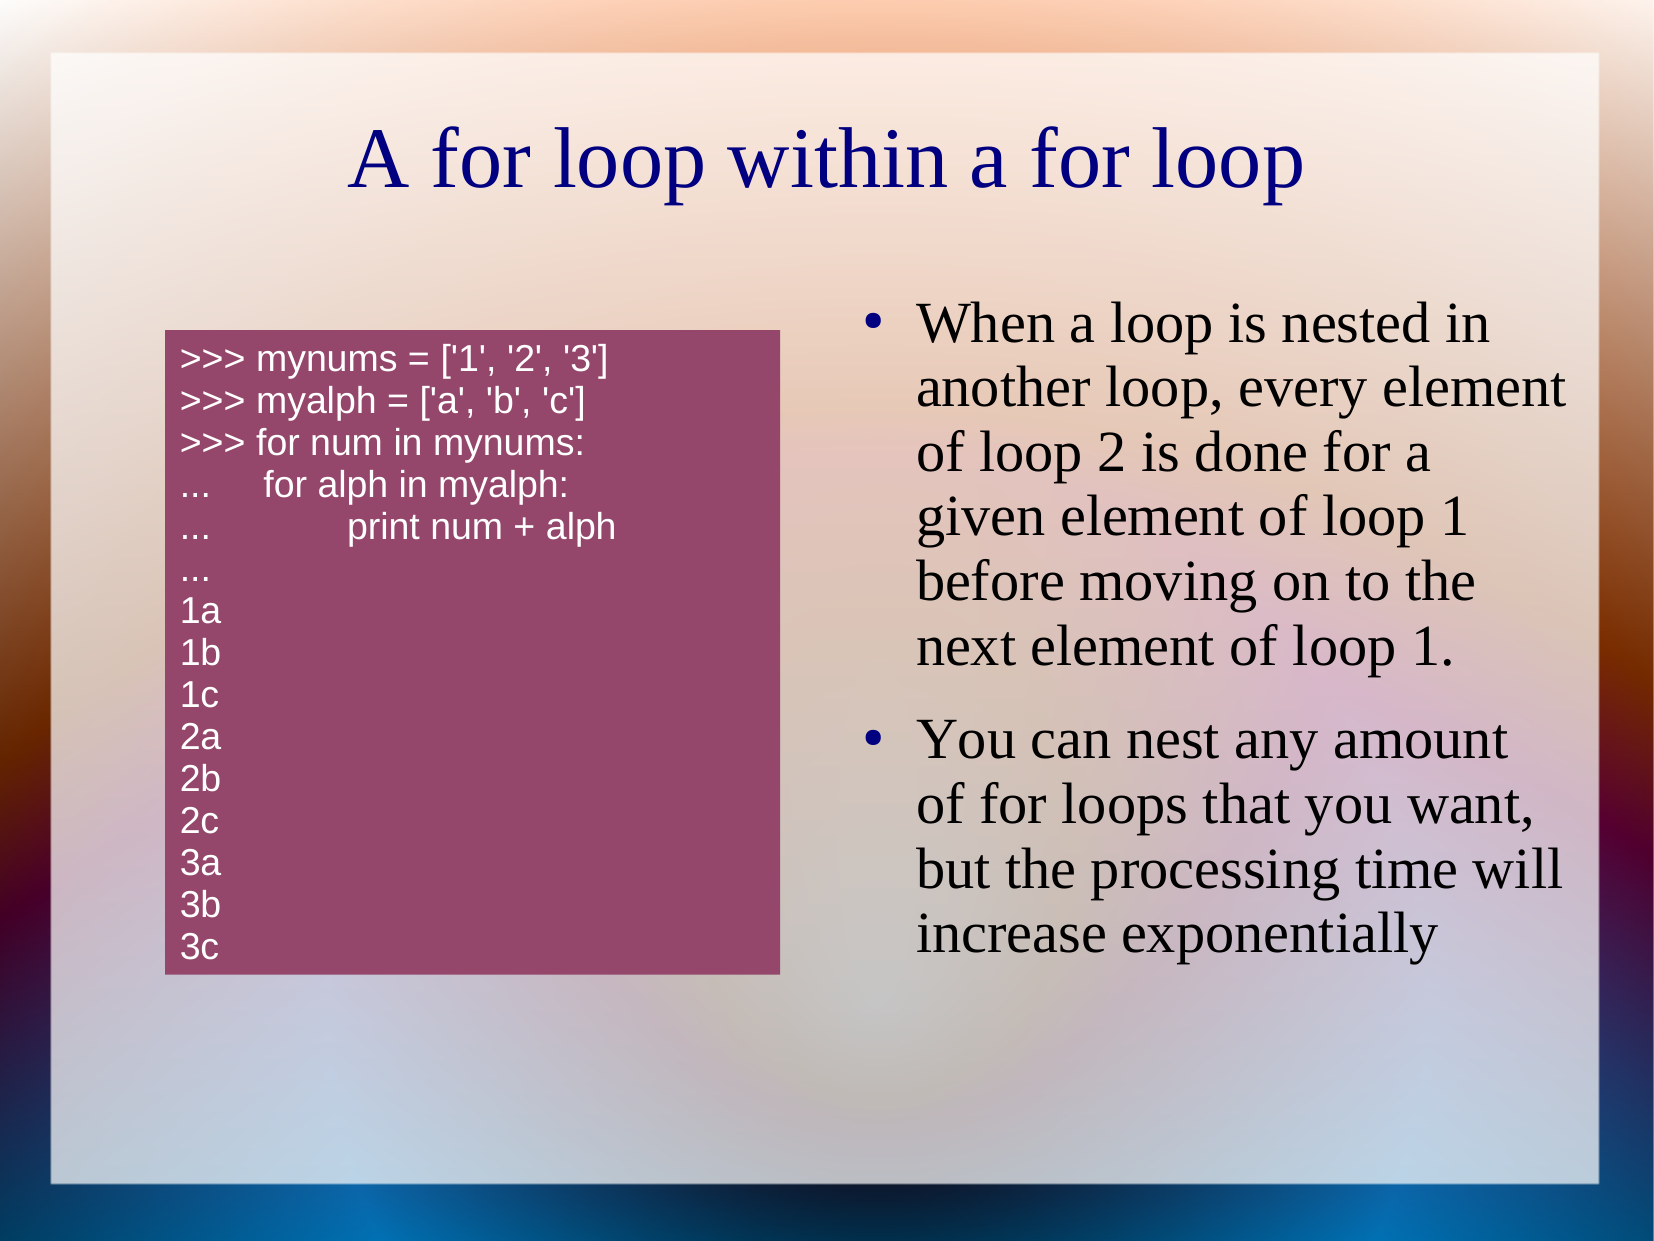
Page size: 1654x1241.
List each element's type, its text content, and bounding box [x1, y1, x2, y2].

list When a loop is nested in another loop, every element of loop 2 is done for a given element of loop 1 before moving on to the next element of loop 1. You can nest any amount of for loops that you want, but the processing time will increase exponentially [845, 290, 1572, 1010]
title A for loop within a for loop [82, 55, 1571, 263]
text_box >>> mynums = ['1', '2', '3'] >>> myalph = ['a', 'b', 'c'] >>> for num in mynums: ... for alph in myalph: ... print num + alph ... 1a 1b 1c 2a 2b 2c 3a 3b 3c [165, 330, 781, 975]
picture [0, 0, 1654, 1241]
